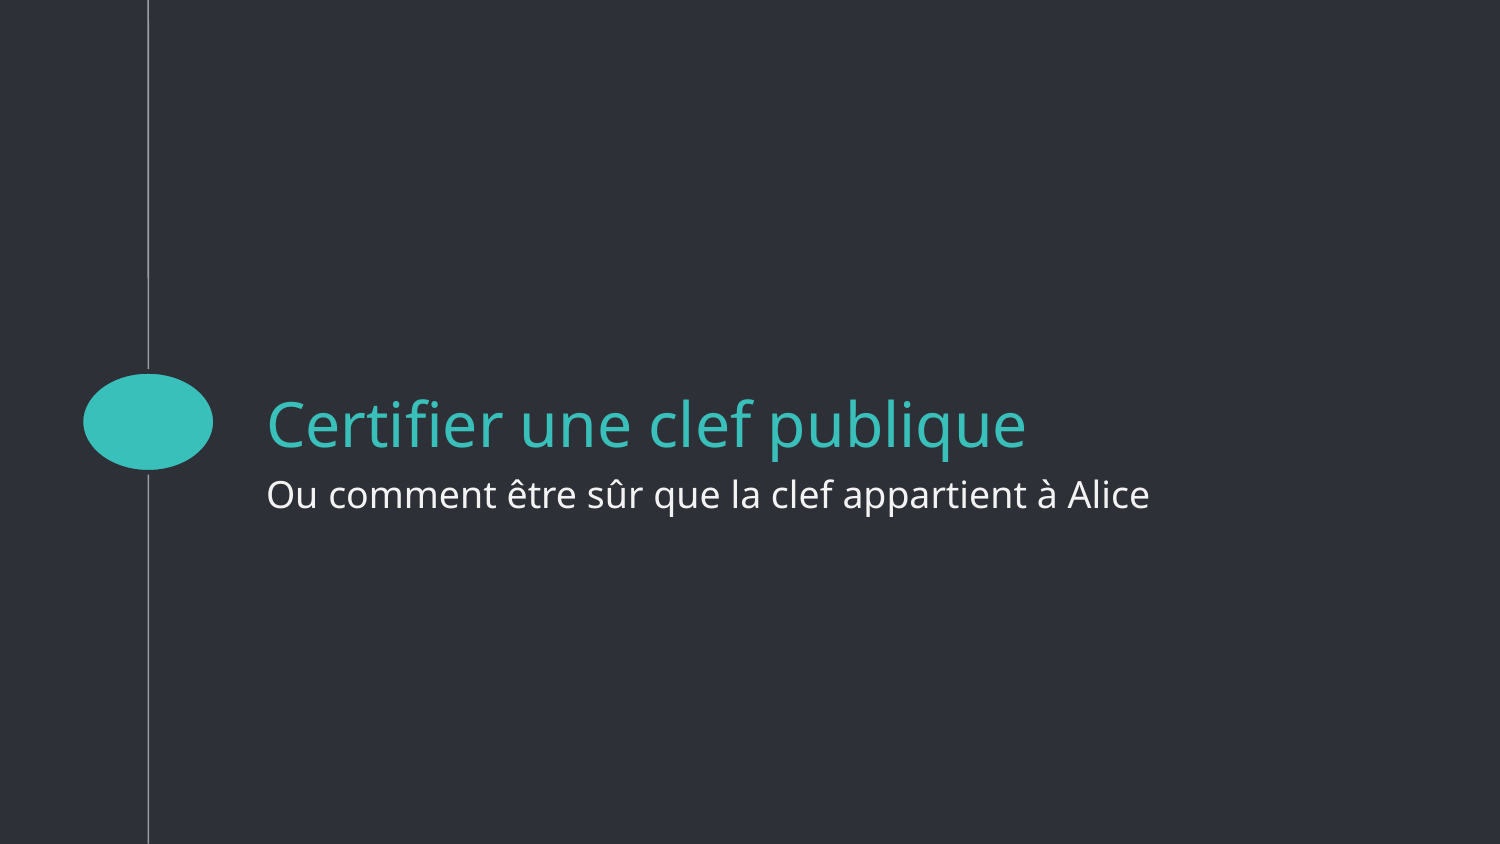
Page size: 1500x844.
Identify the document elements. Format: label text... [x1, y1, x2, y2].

subtitle Ou comment être sûr que la clef appartient à Alice [250, 456, 1388, 515]
title Certifier une clef publique [250, 378, 1362, 456]
